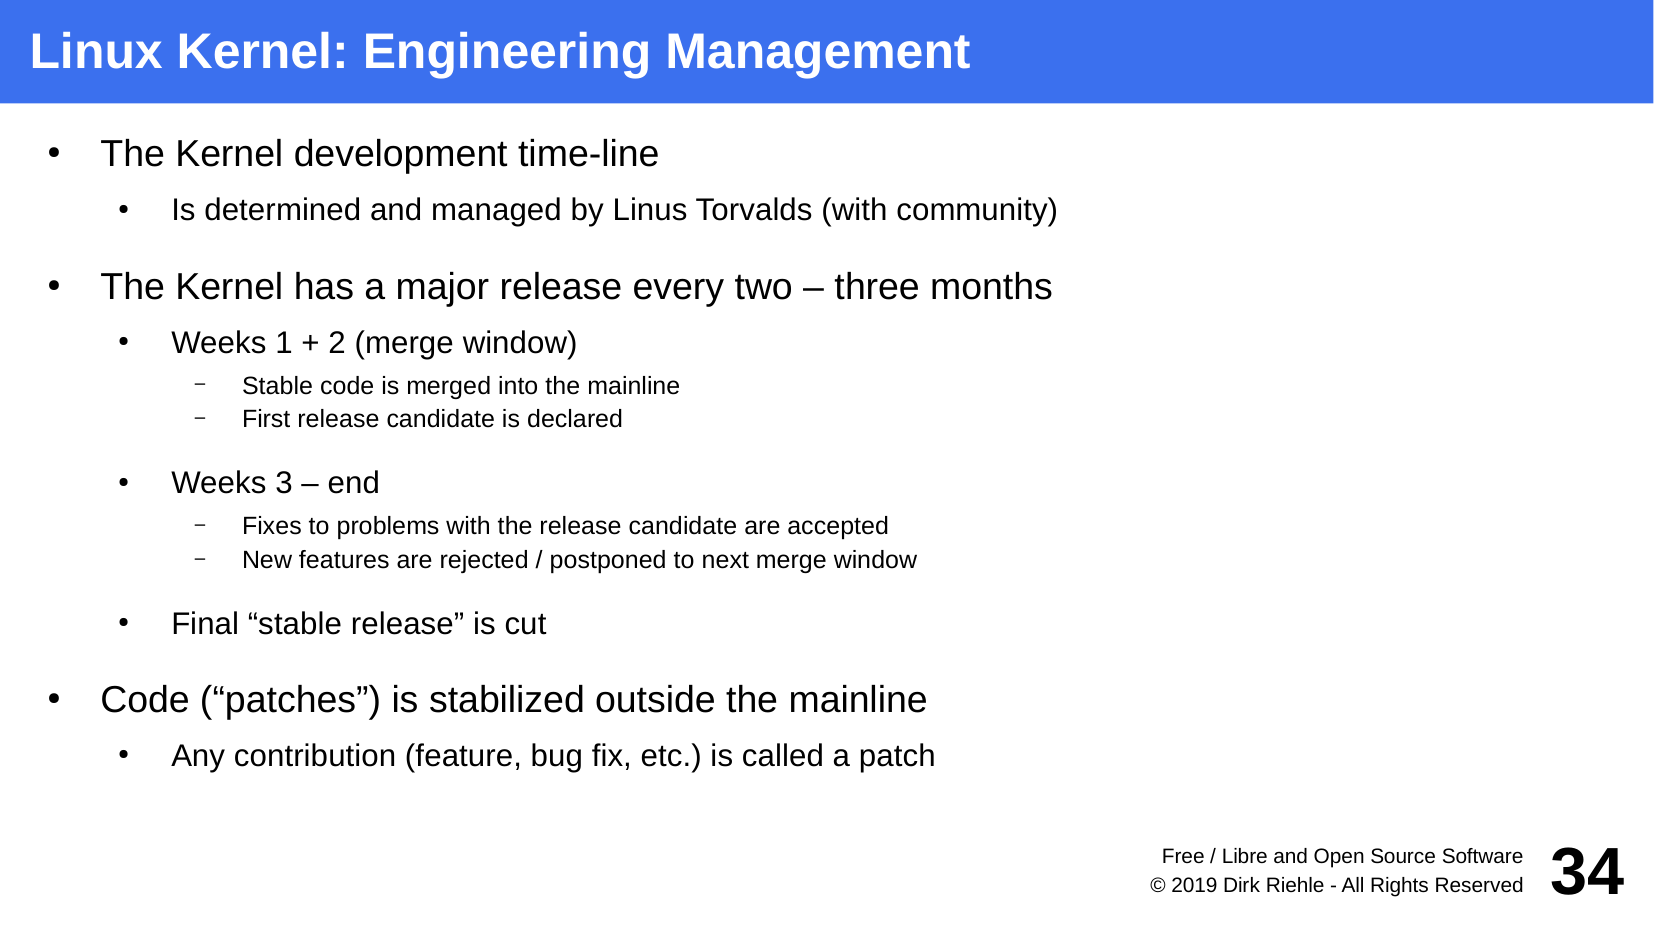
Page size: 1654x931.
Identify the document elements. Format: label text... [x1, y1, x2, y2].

list The Kernel development time-line Is determined and managed by Linus Torvalds (with community) The Kernel has a major release every two – three months Weeks 1 + 2 (merge window) Stable code is merged into the mainline First release candidate is declared Weeks 3 – end Fixes to problems with the release candidate are accepted New features are rejected / postponed to next merge window Final “stable release” is cut Code (“patches”) is stabilized outside the mainline Any contribution (feature, bug fix, etc.) is called a patch [29, 132, 1625, 813]
title Linux Kernel: Engineering Management [0, 0, 1654, 104]
